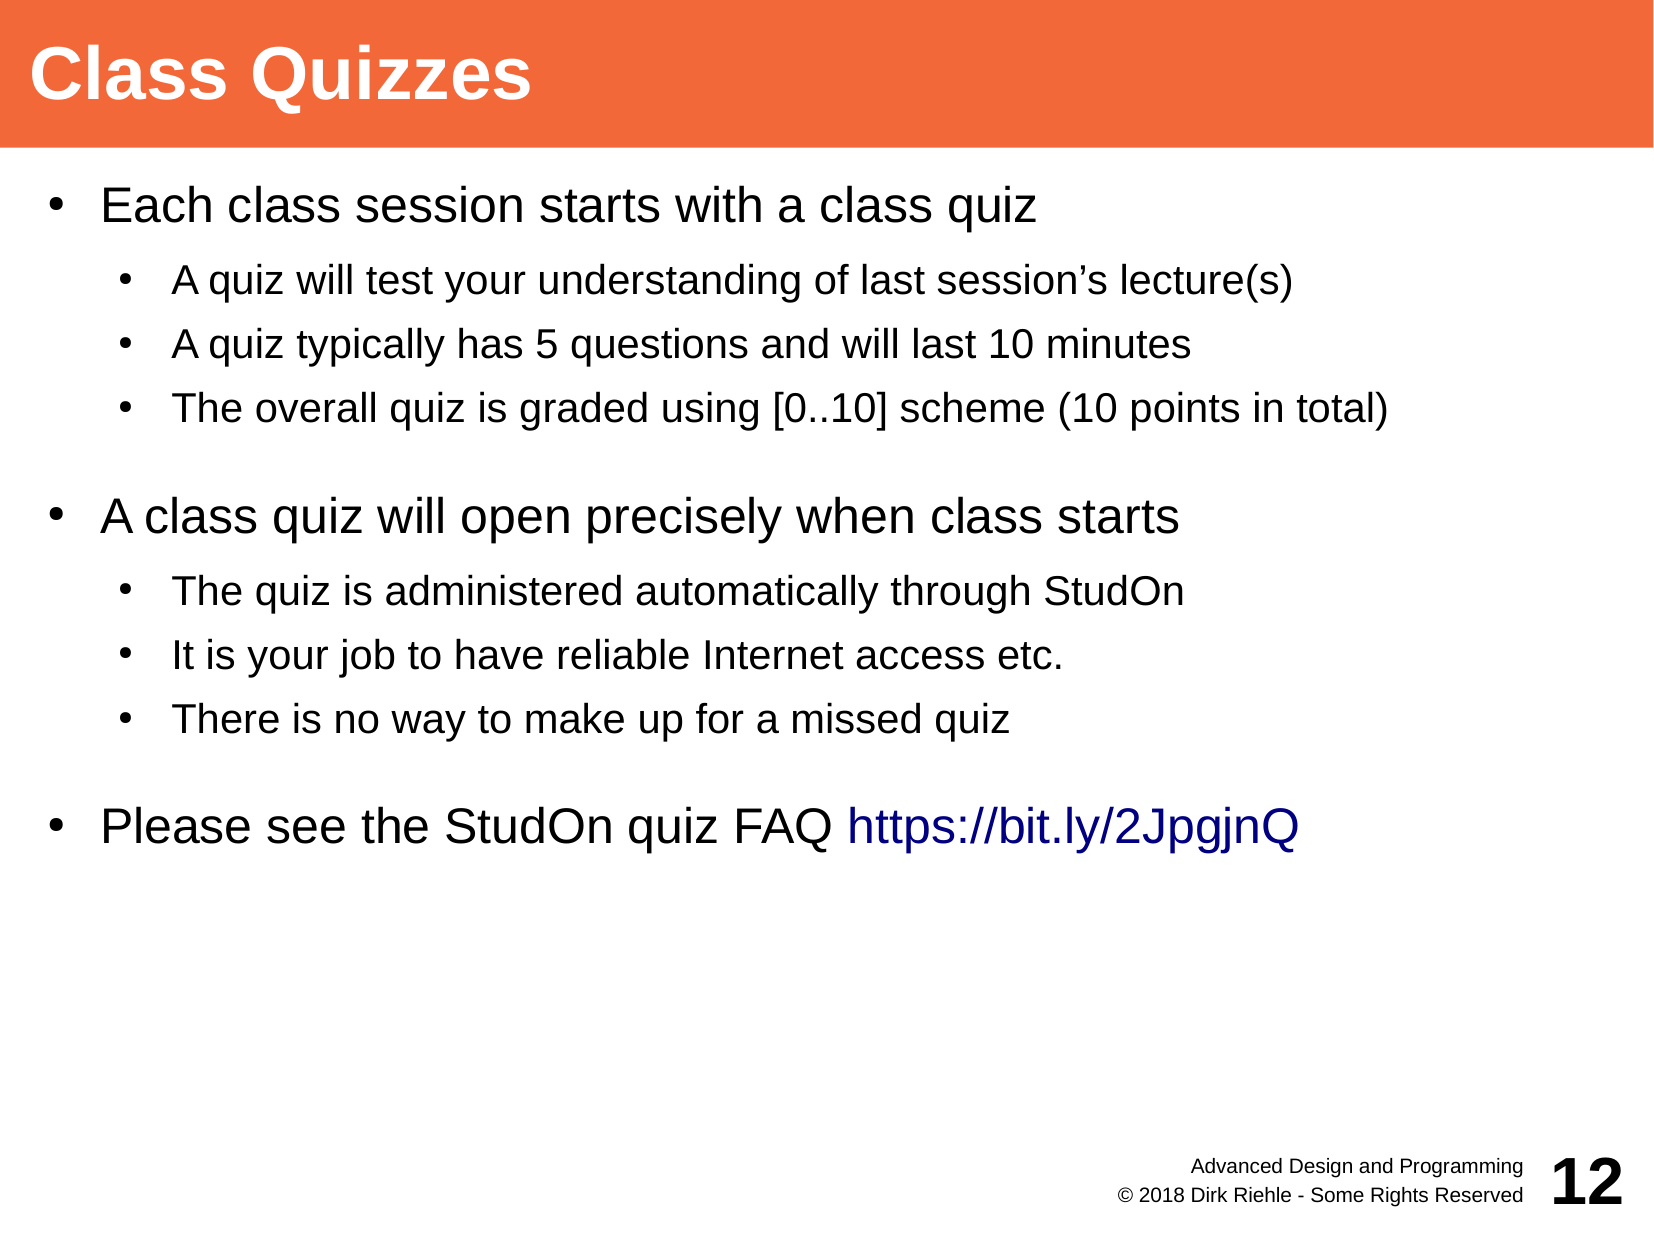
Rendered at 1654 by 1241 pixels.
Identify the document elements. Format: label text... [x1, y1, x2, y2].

list Each class session starts with a class quiz A quiz will test your understanding of last session’s lecture(s) A quiz typically has 5 questions and will last 10 minutes The overall quiz is graded using [0..10] scheme (10 points in total) A class quiz will open precisely when class starts The quiz is administered automatically through StudOn It is your job to have reliable Internet access etc. There is no way to make up for a missed quiz Please see the StudOn quiz FAQ https://bit.ly/2JpgjnQ [29, 177, 1625, 1063]
title Class Quizzes [0, 0, 1654, 148]
